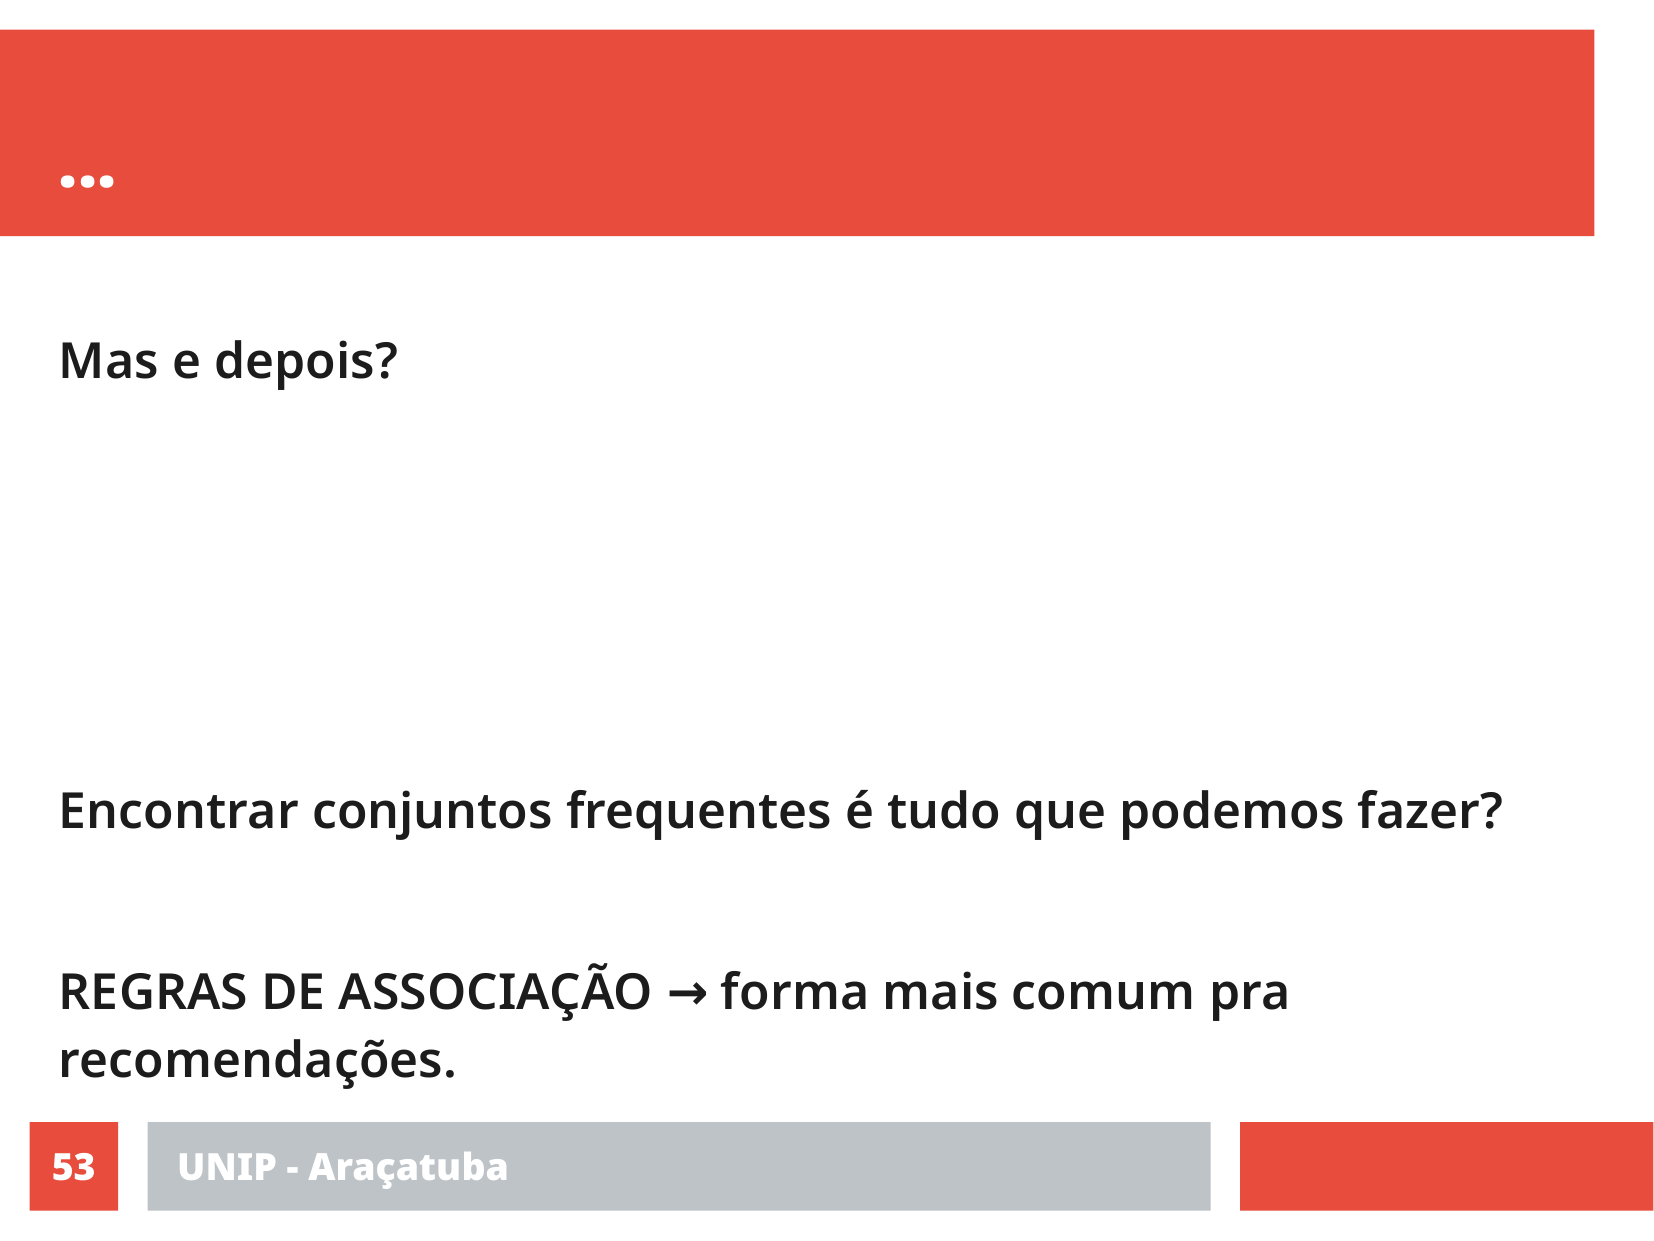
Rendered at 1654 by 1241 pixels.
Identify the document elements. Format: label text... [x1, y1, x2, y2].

title ... [59, 59, 1595, 207]
list Mas e depois? Encontrar conjuntos frequentes é tudo que podemos fazer? REGRAS DE ASSOCIAÇÃO → forma mais comum pra recomendações. [59, 324, 1565, 1093]
